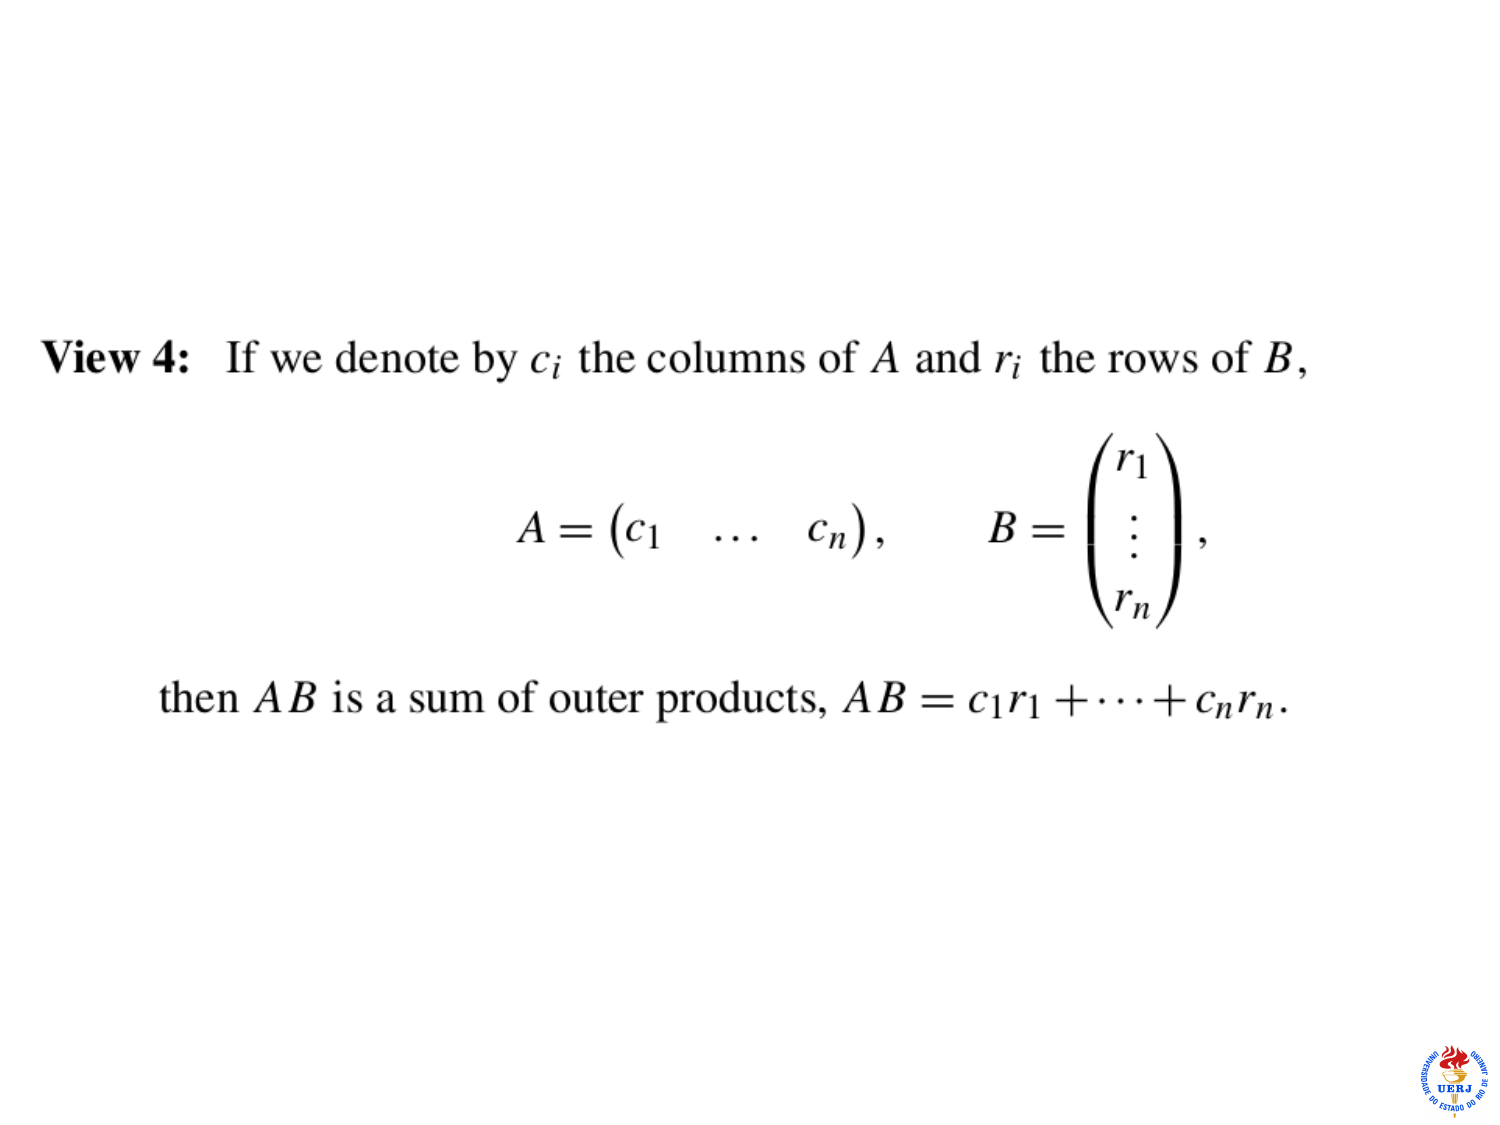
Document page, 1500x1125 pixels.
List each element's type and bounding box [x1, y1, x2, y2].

picture [0, 329, 1500, 767]
picture [1421, 1045, 1488, 1118]
